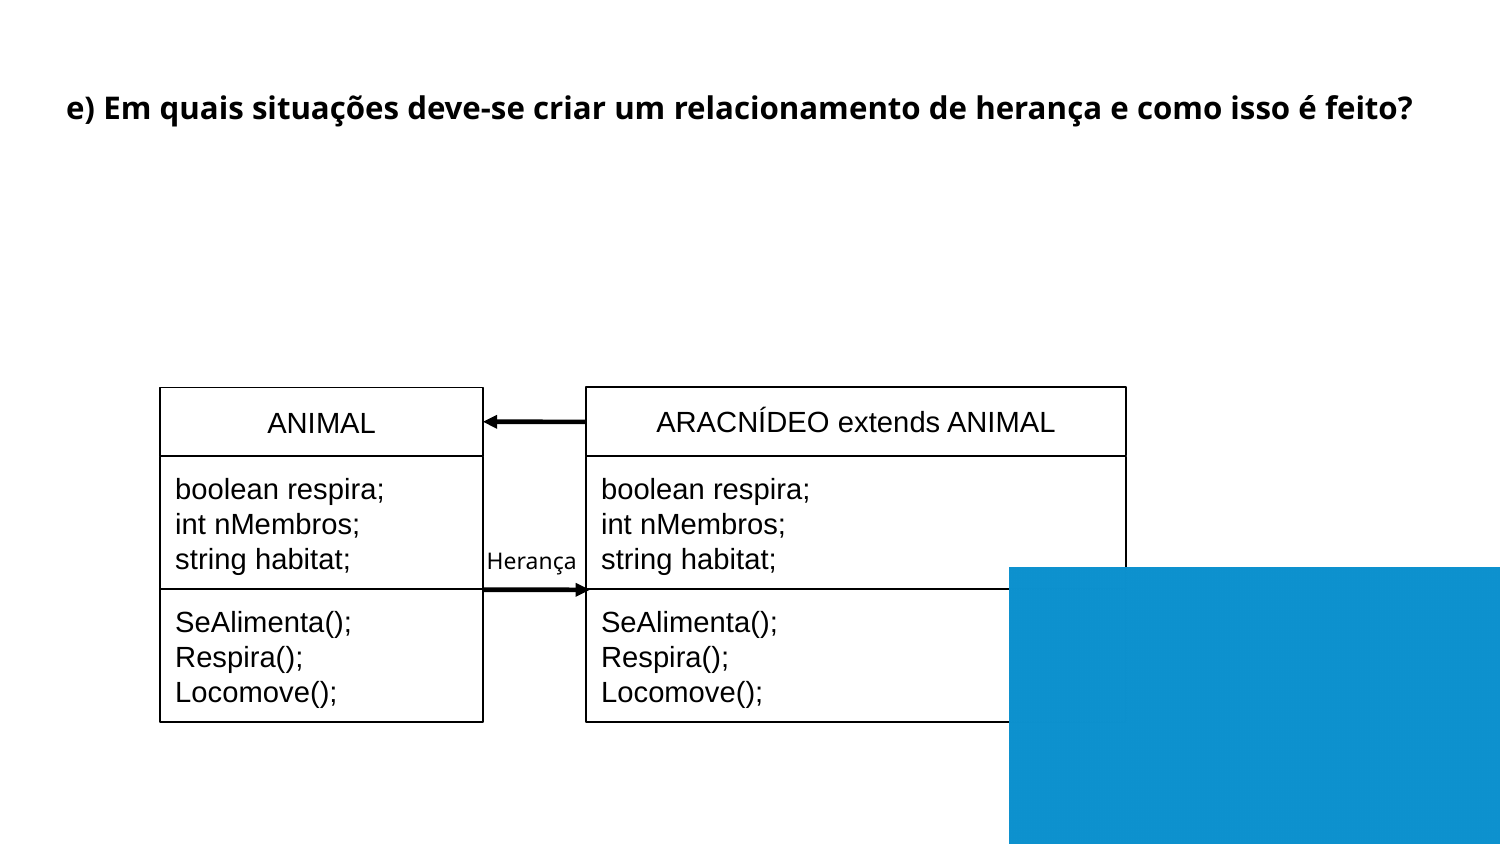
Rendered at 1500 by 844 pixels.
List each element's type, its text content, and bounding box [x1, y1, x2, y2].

text_box ARACNÍDEO extends ANIMAL [585, 386, 1127, 456]
text_box SeAlimenta(); Respira(); Locomove(); [585, 589, 1009, 723]
text_box SeAlimenta(); Respira(); Locomove(); [160, 589, 483, 723]
text_box Herança [483, 531, 585, 590]
text_box boolean respira; int nMembros; string habitat; [585, 456, 1127, 589]
text_box boolean respira; int nMembros; string habitat; [160, 457, 483, 589]
text_box ANIMAL [160, 387, 483, 457]
title e) Em quais situações deve-se criar um relacionamento de herança e como isso é feito? [51, 72, 1449, 176]
